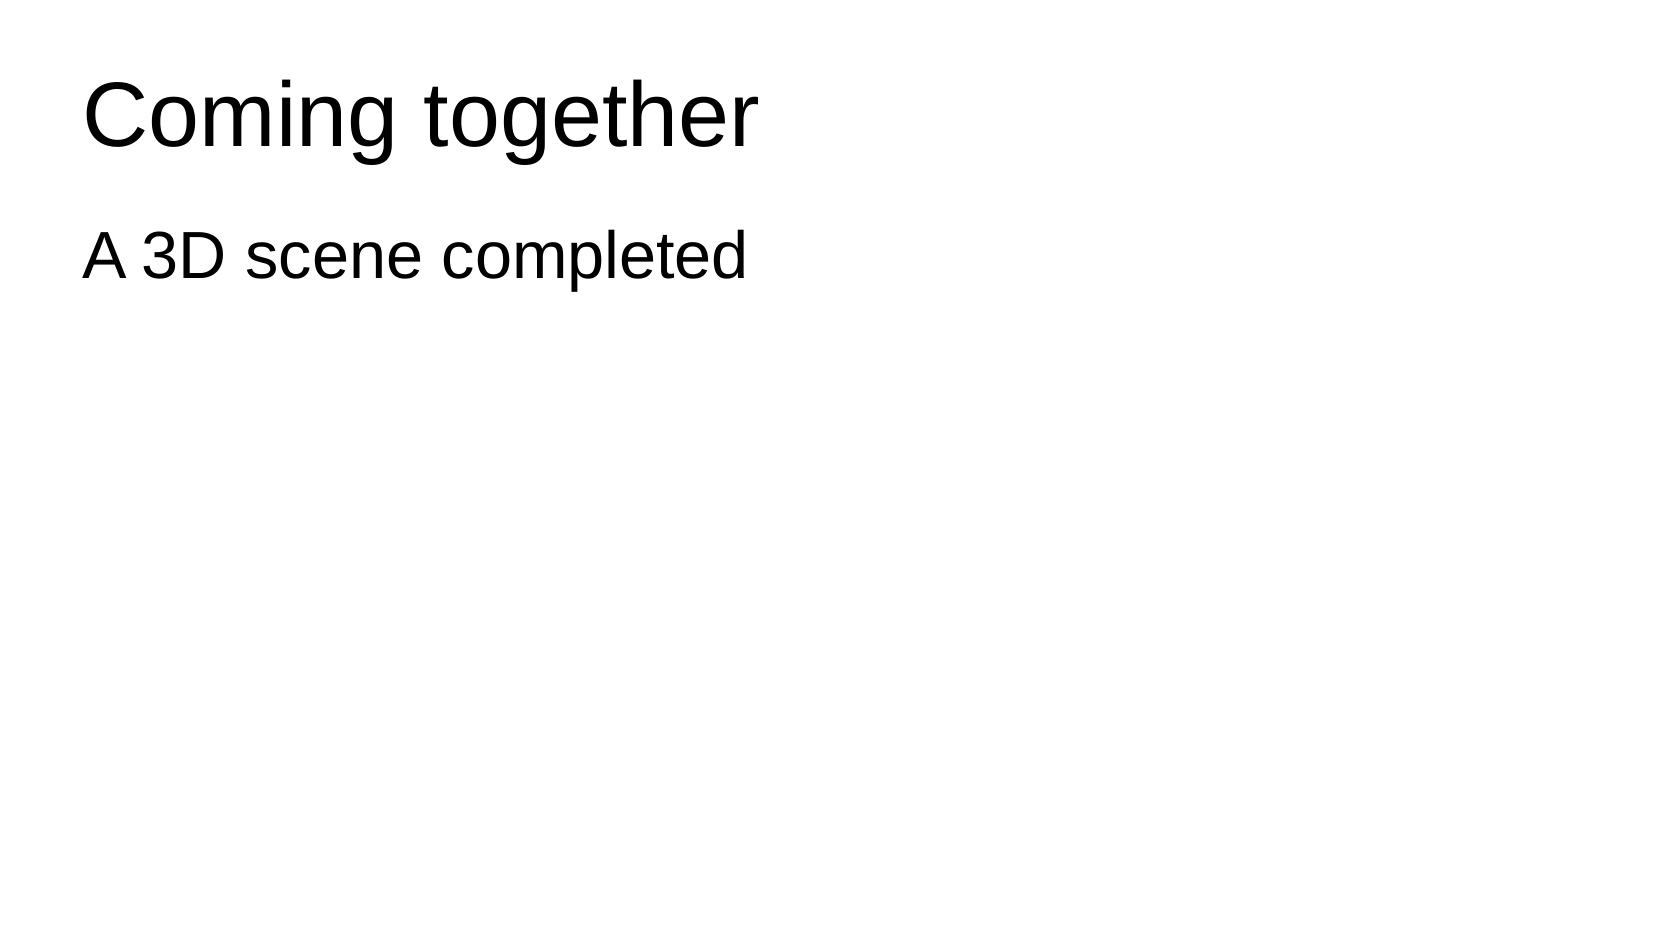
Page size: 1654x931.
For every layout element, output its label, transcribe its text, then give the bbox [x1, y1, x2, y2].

title Coming together [82, 37, 1571, 193]
list A 3D scene completed [82, 217, 1571, 758]
